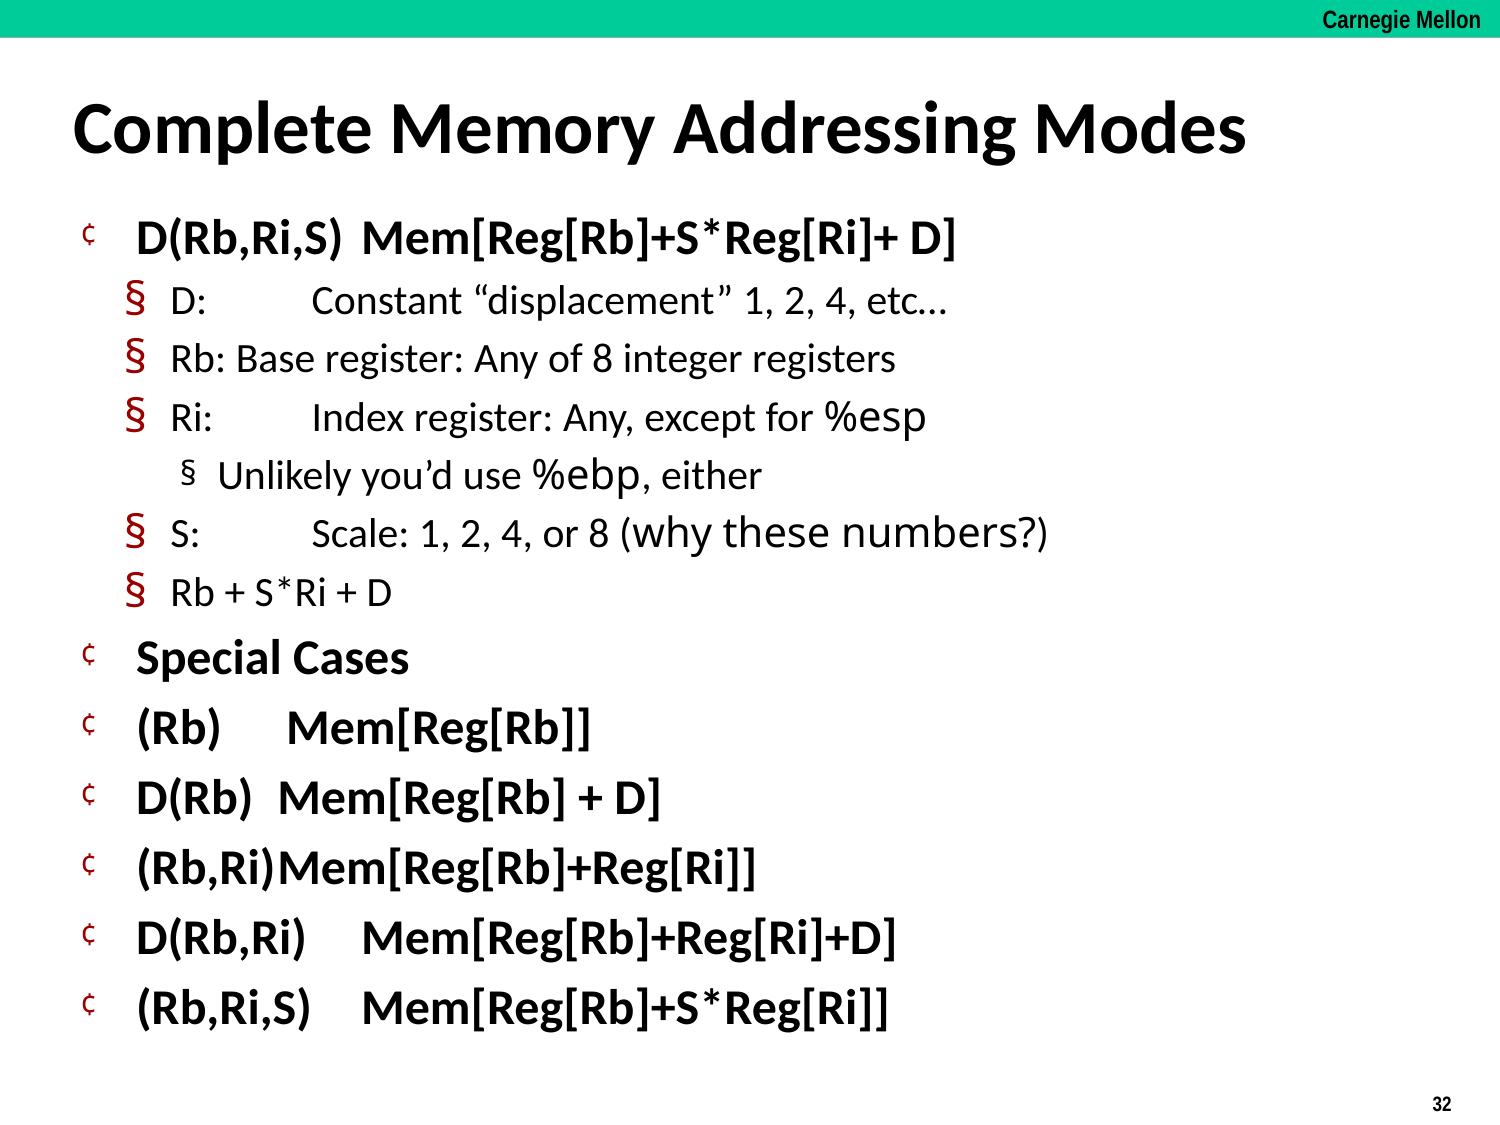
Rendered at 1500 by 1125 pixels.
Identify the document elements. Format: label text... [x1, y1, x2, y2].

text_box Carnegie Mellon [1322, 3, 1500, 33]
title Complete Memory Addressing Modes [58, 71, 1304, 197]
list D(Rb,Ri,S) Mem[Reg[Rb]+S*Reg[Ri]+ D] D: Constant “displacement” 1, 2, 4, etc… Rb: Base register: Any of 8 integer registers Ri: Index register: Any, except for %esp Unlikely you’d use %ebp, either S: Scale: 1, 2, 4, or 8 (why these numbers?) Rb + S*Ri + D Special Cases (Rb) Mem[Reg[Rb]] D(Rb) Mem[Reg[Rb] + D] (Rb,Ri) Mem[Reg[Rb]+Reg[Ri]] D(Rb,Ri) Mem[Reg[Rb]+Reg[Ri]+D] (Rb,Ri,S) Mem[Reg[Rb]+S*Reg[Ri]] [65, 196, 1361, 1088]
